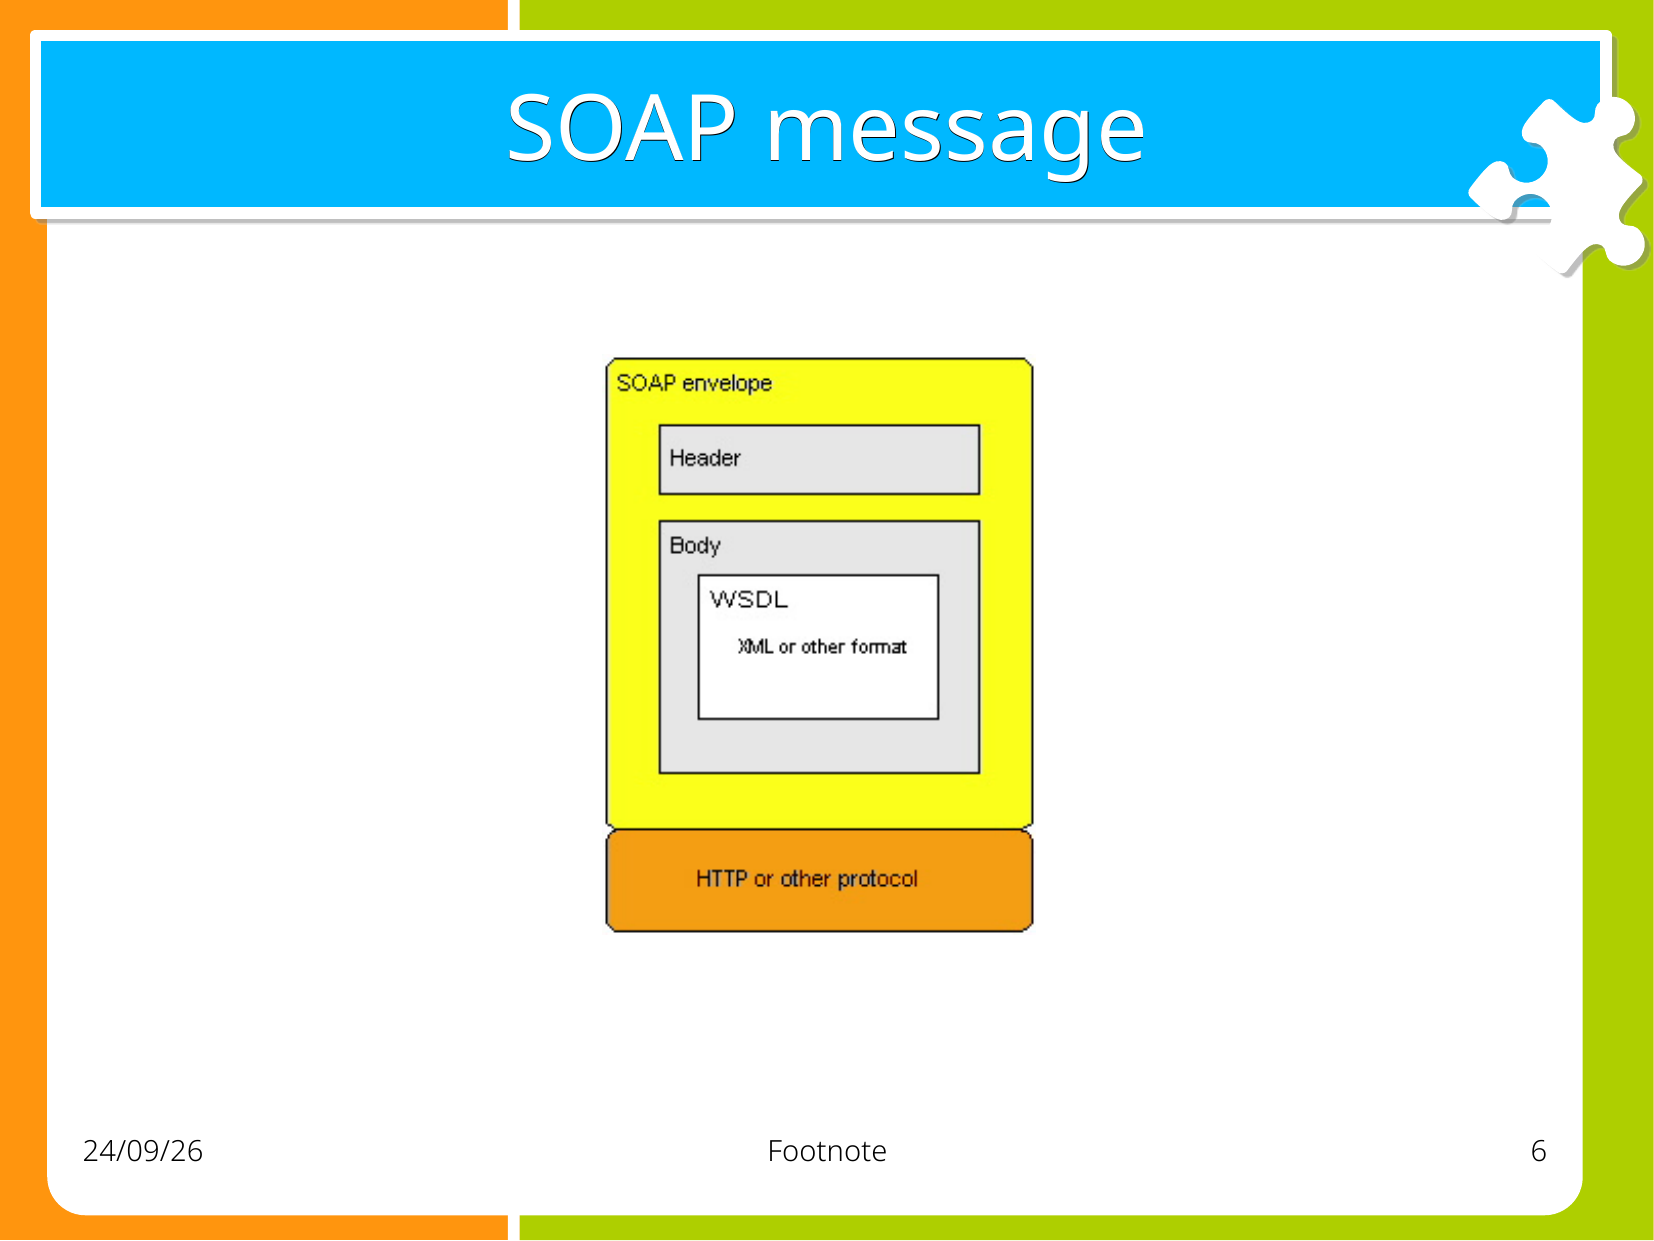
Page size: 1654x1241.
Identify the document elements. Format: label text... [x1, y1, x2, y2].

picture [602, 354, 1036, 935]
title SOAP message [82, 49, 1571, 201]
